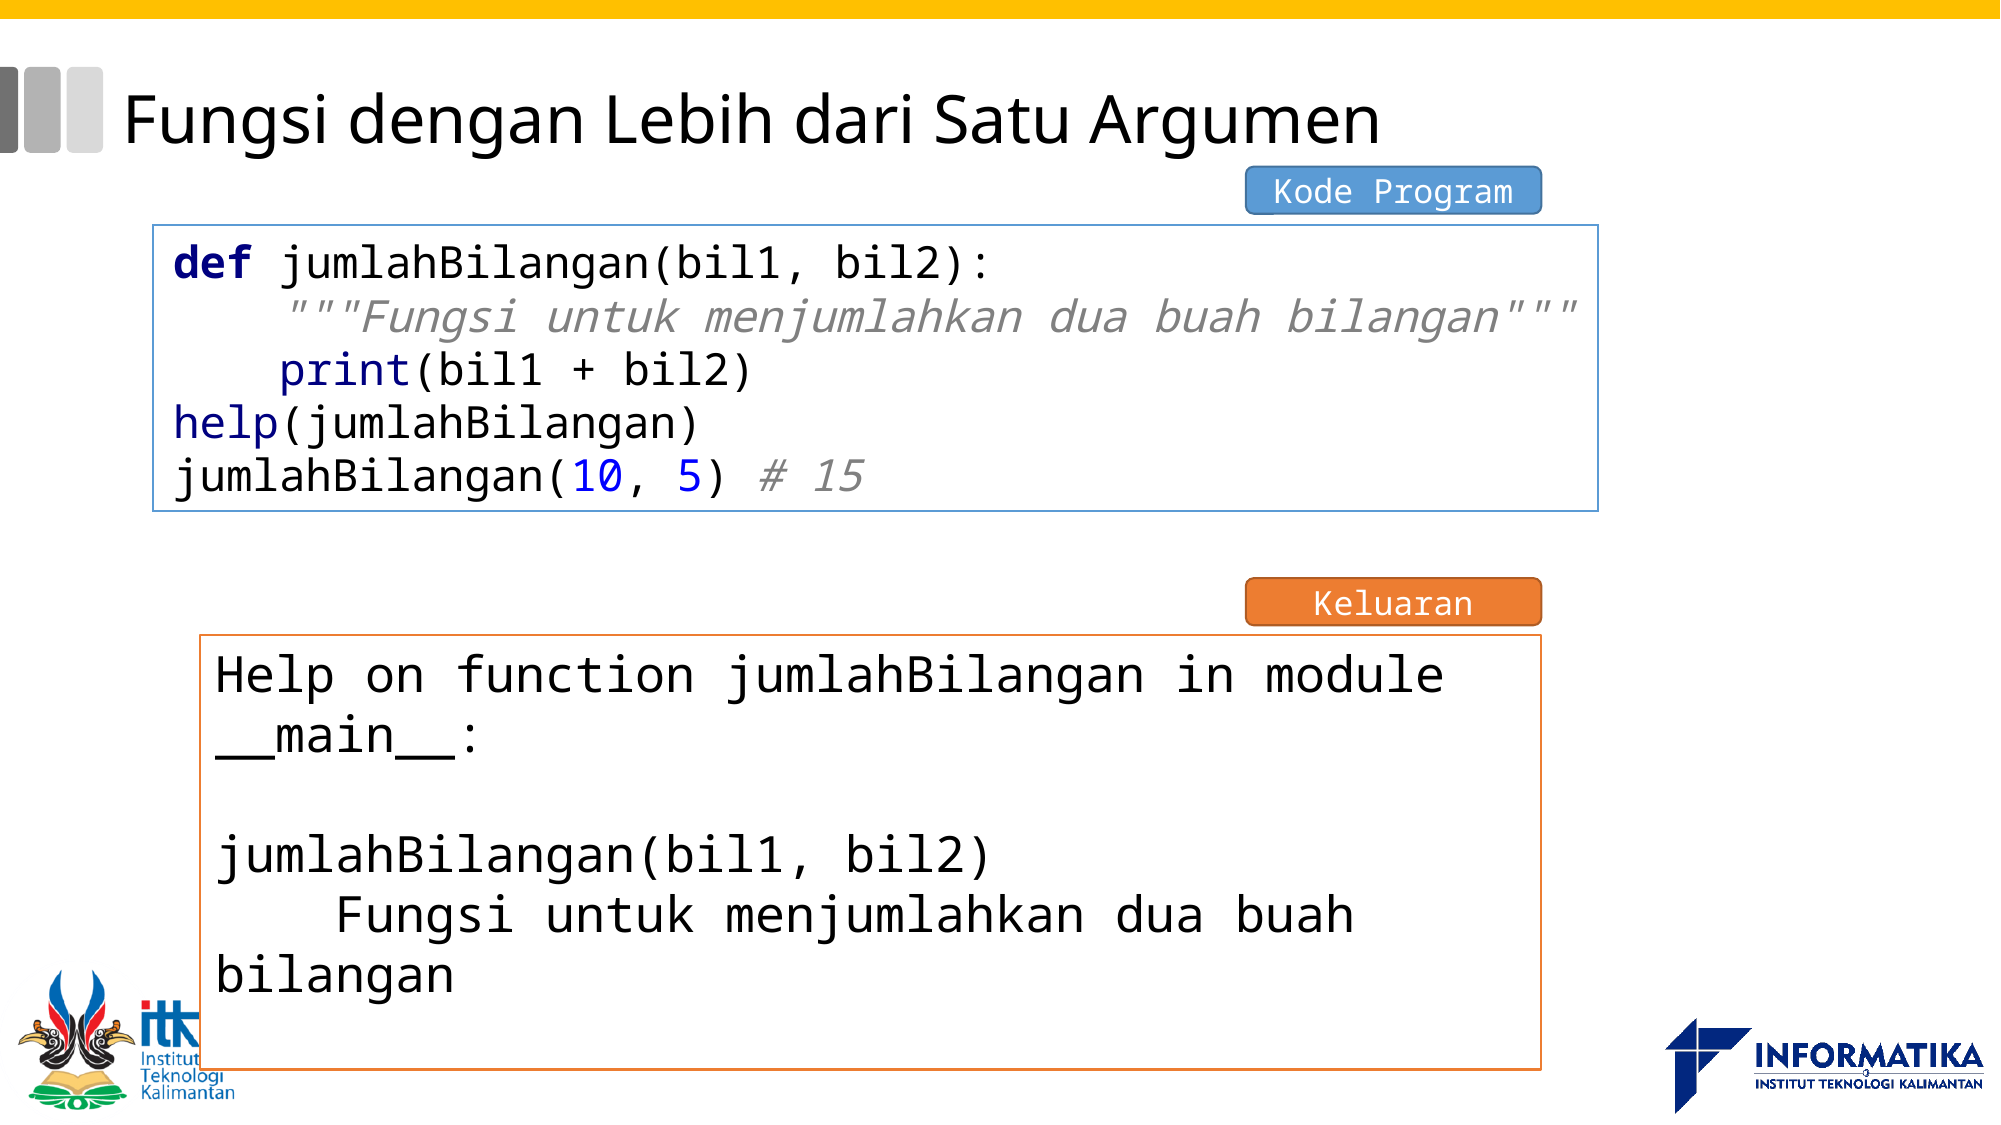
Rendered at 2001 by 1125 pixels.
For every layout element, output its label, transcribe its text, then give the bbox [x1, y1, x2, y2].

picture [0, 935, 253, 1125]
text_box Help on function jumlahBilangan in module __main__: jumlahBilangan(bil1, bil2) Fungsi untuk menjumlahkan dua buah bilangan [200, 634, 1542, 1070]
picture [1664, 1017, 1984, 1114]
title Fungsi dengan Lebih dari Satu Argumen [102, 65, 1828, 283]
text_box def jumlahBilangan(bil1, bil2): """Fungsi untuk menjumlahkan dua buah bilangan""" print(bil1 + bil2) help(jumlahBilangan) jumlahBilangan(10, 5) # 15 [153, 224, 1598, 511]
text_box [0, 0, 2000, 19]
text_box Keluaran [1245, 578, 1542, 626]
text_box Kode Program [1245, 166, 1542, 214]
